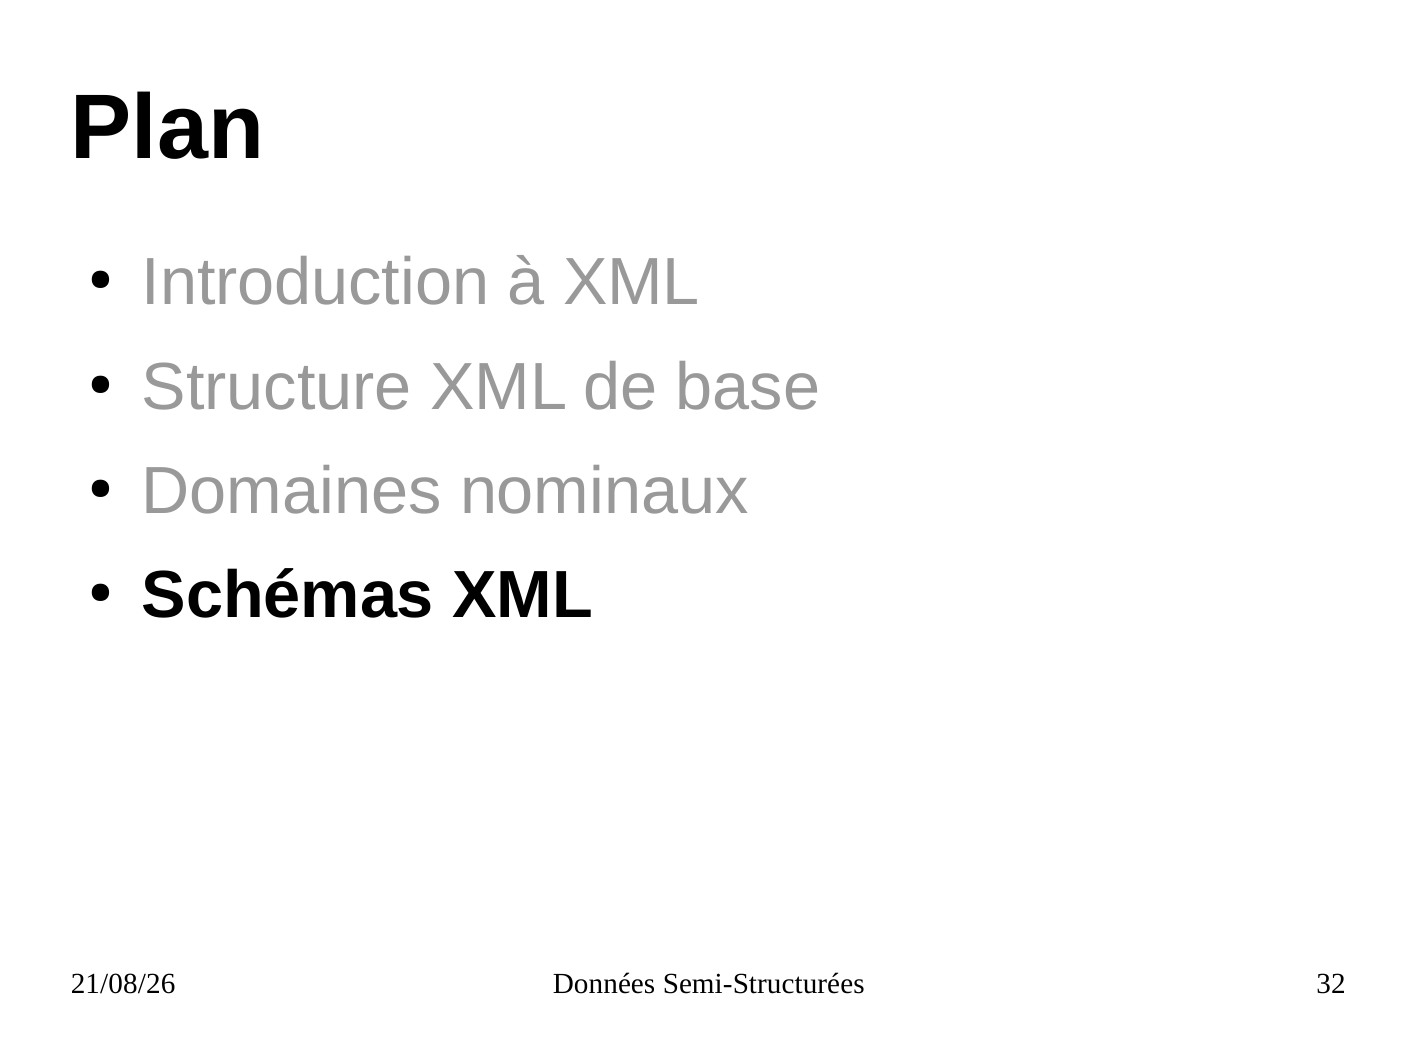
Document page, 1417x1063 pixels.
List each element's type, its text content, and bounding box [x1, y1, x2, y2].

title Plan [70, 42, 1346, 212]
list Introduction à XML Structure XML de base Domaines nominaux Schémas XML [70, 244, 1346, 925]
